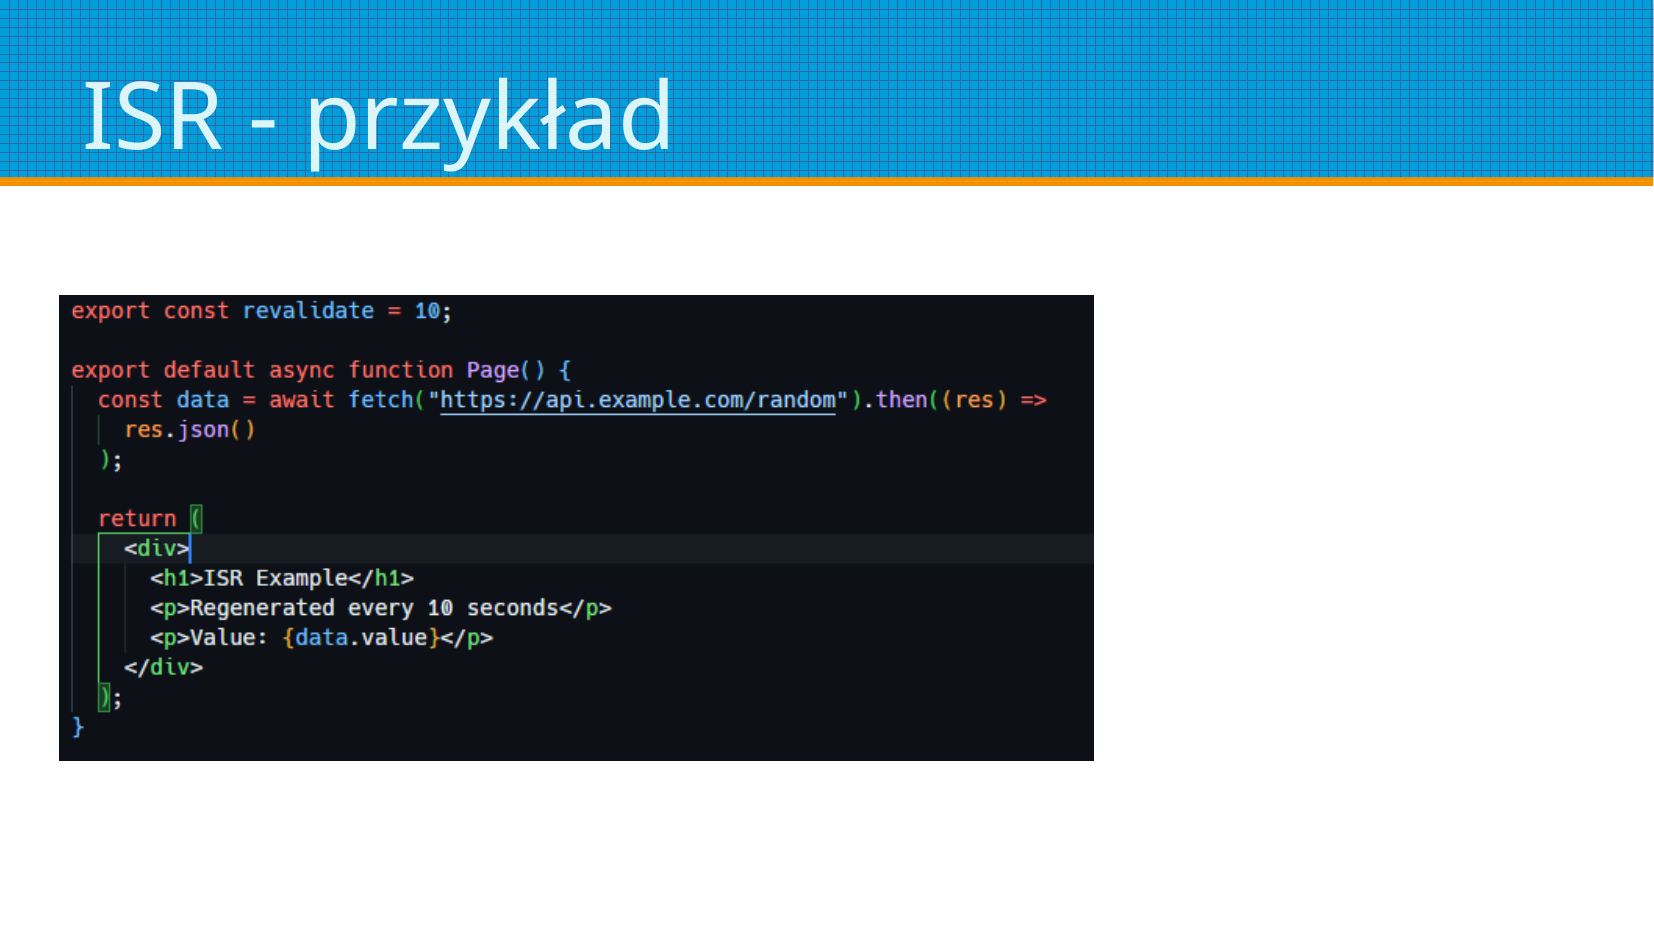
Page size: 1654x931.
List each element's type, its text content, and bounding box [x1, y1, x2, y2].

picture [59, 295, 1094, 761]
title ISR - przykład [82, 14, 1571, 178]
